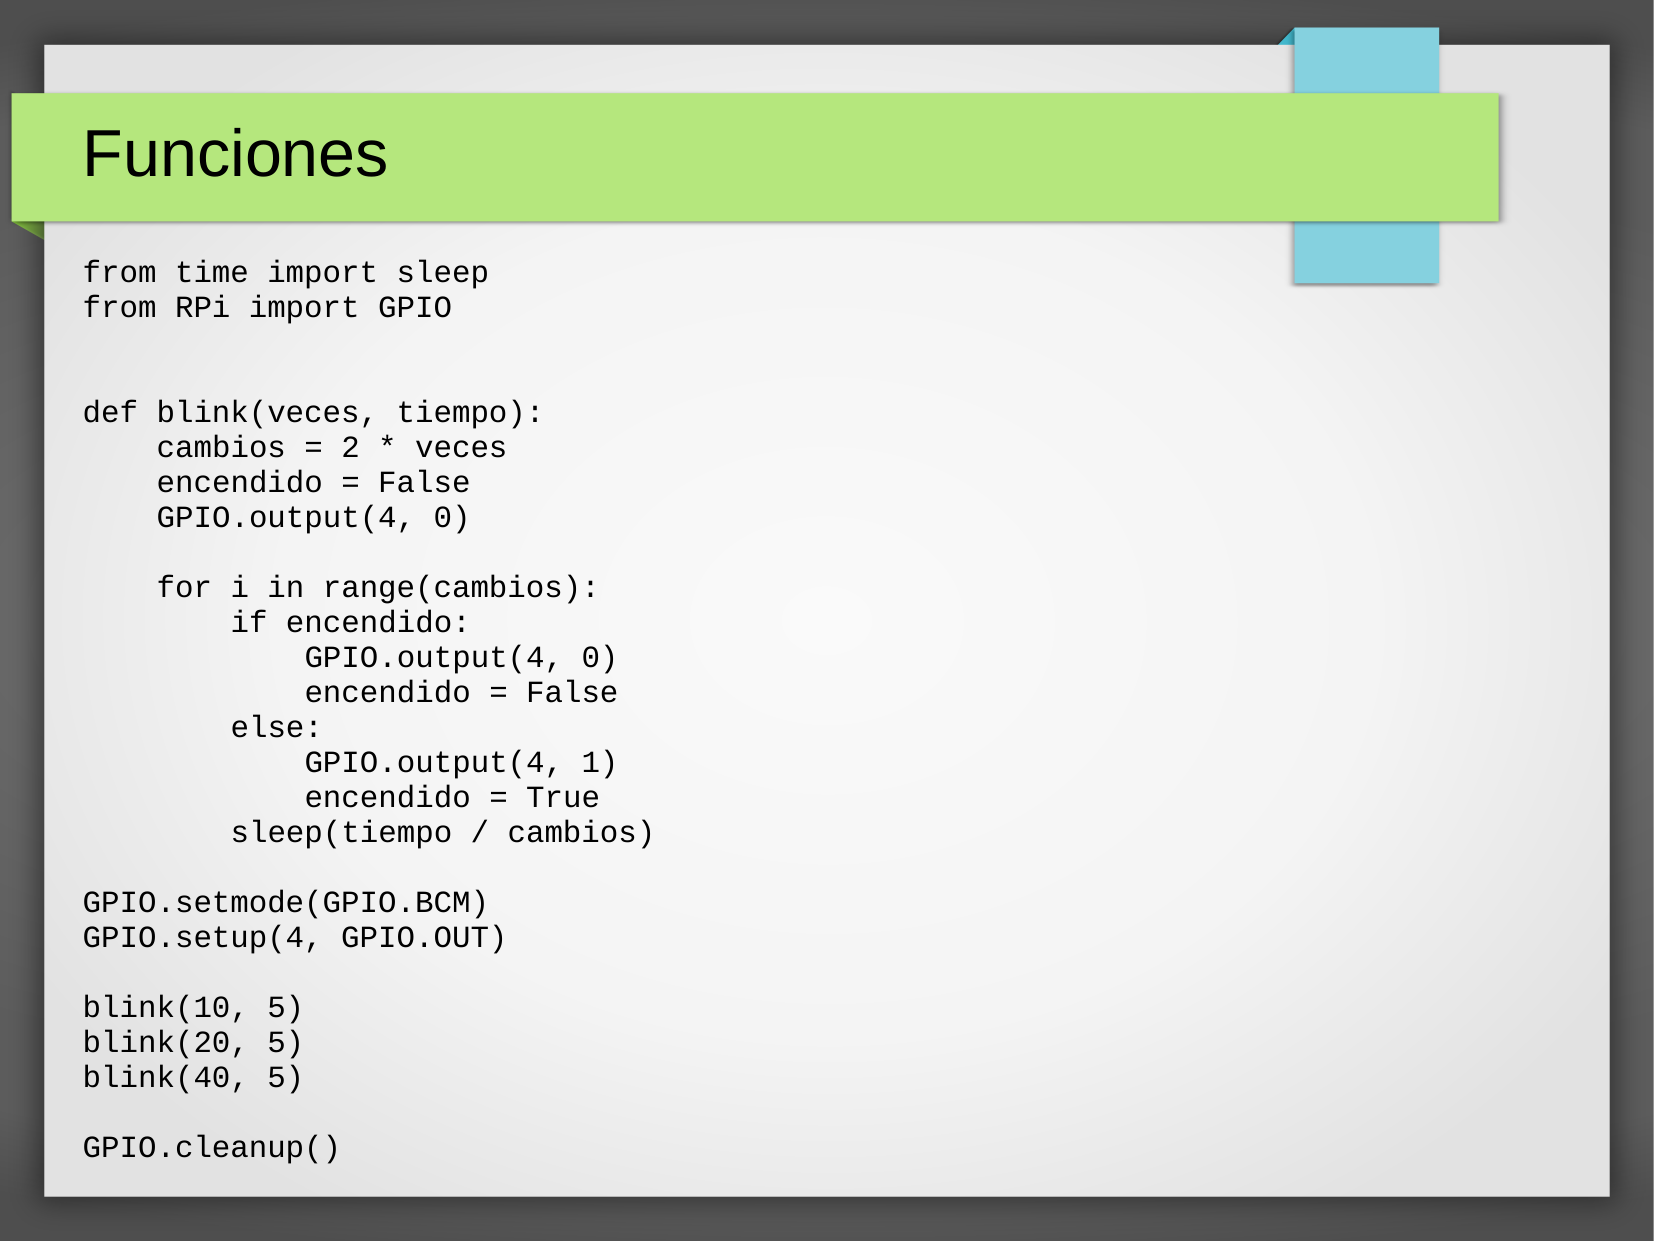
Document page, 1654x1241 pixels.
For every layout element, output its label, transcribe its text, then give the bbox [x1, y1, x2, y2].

list from time import sleep from RPi import GPIO def blink(veces, tiempo): cambios = 2 * veces encendido = False GPIO.output(4, 0) for i in range(cambios): if encendido: GPIO.output(4, 0) encendido = False else: GPIO.output(4, 1) encendido = True sleep(tiempo / cambios) GPIO.setmode(GPIO.BCM) GPIO.setup(4, GPIO.OUT) blink(10, 5) blink(20, 5) blink(40, 5) GPIO.cleanup() [82, 256, 1571, 1182]
picture [0, 0, 1654, 1241]
title Funciones [82, 49, 1571, 256]
